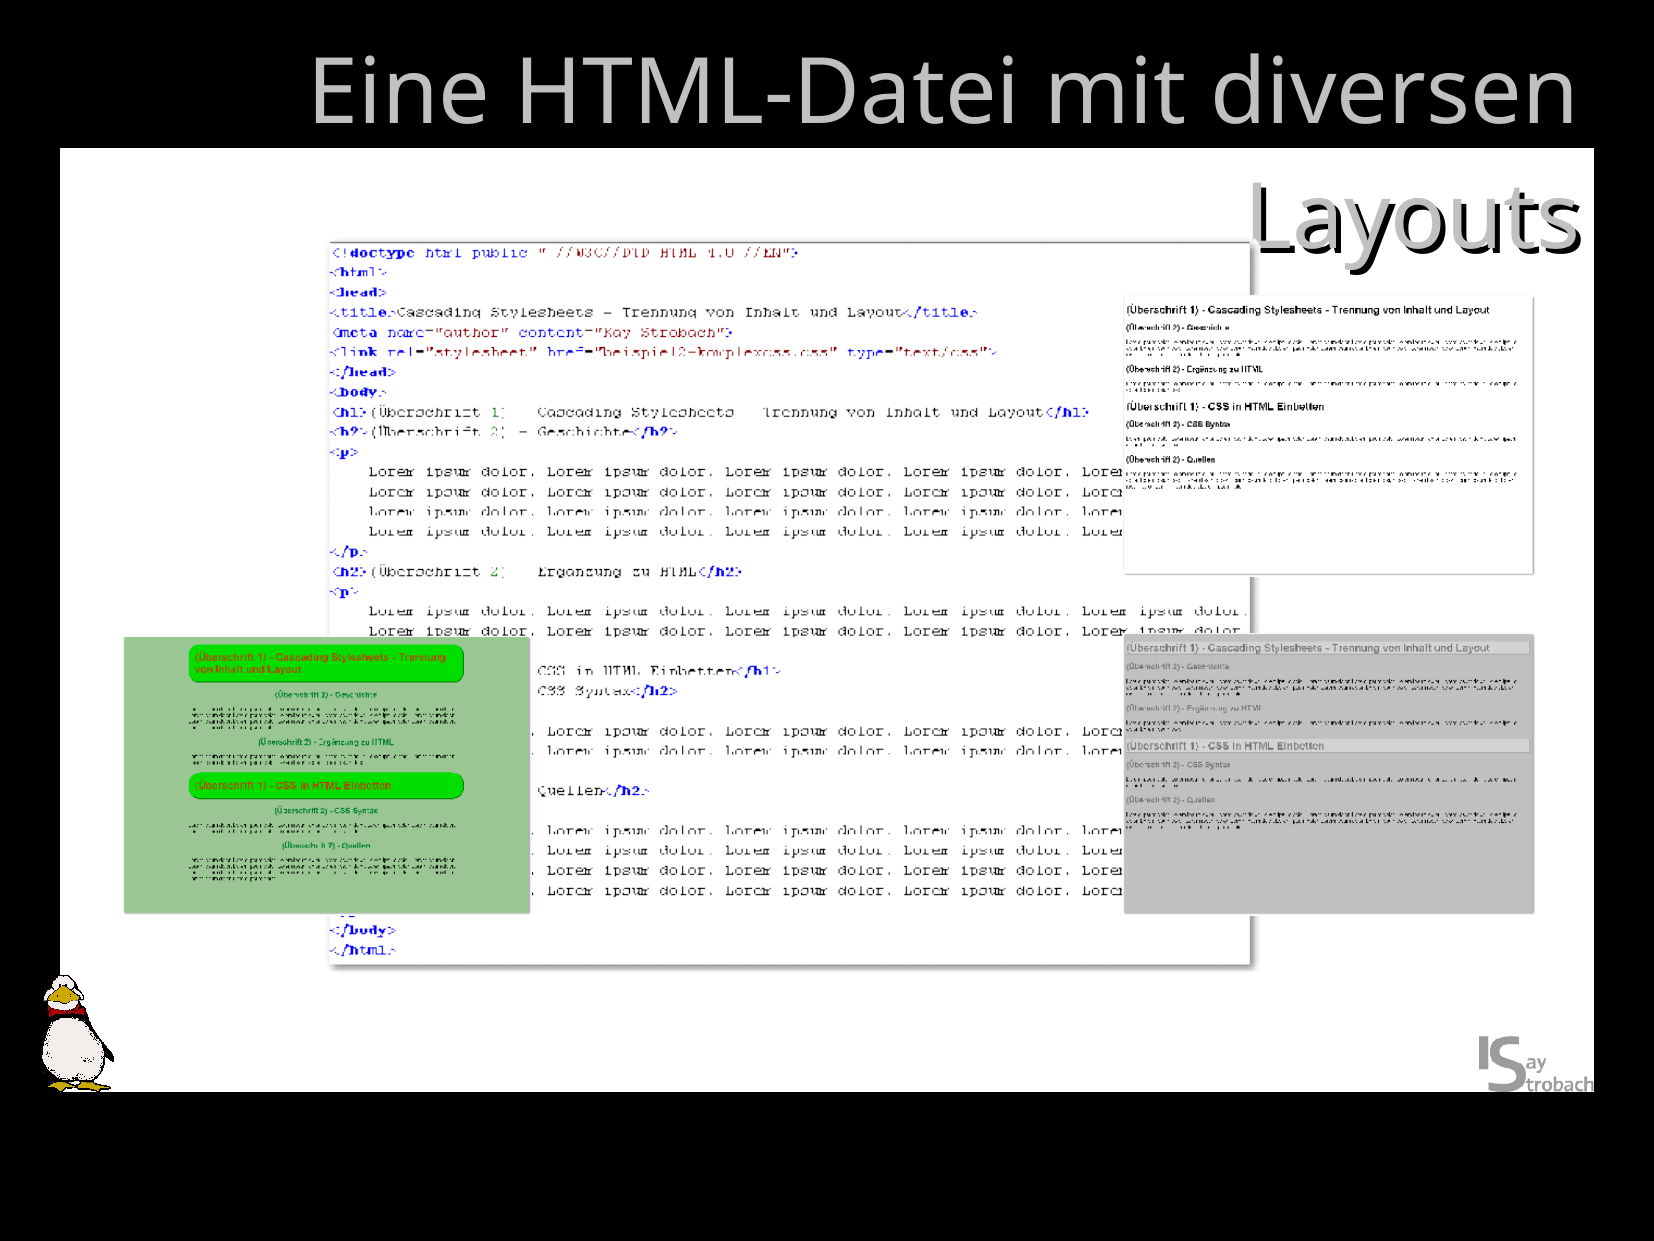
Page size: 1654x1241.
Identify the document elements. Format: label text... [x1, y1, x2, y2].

picture [29, 970, 119, 1093]
title Eine HTML-Datei mit diversen Layouts [29, 66, 1581, 71]
picture [122, 236, 1536, 977]
